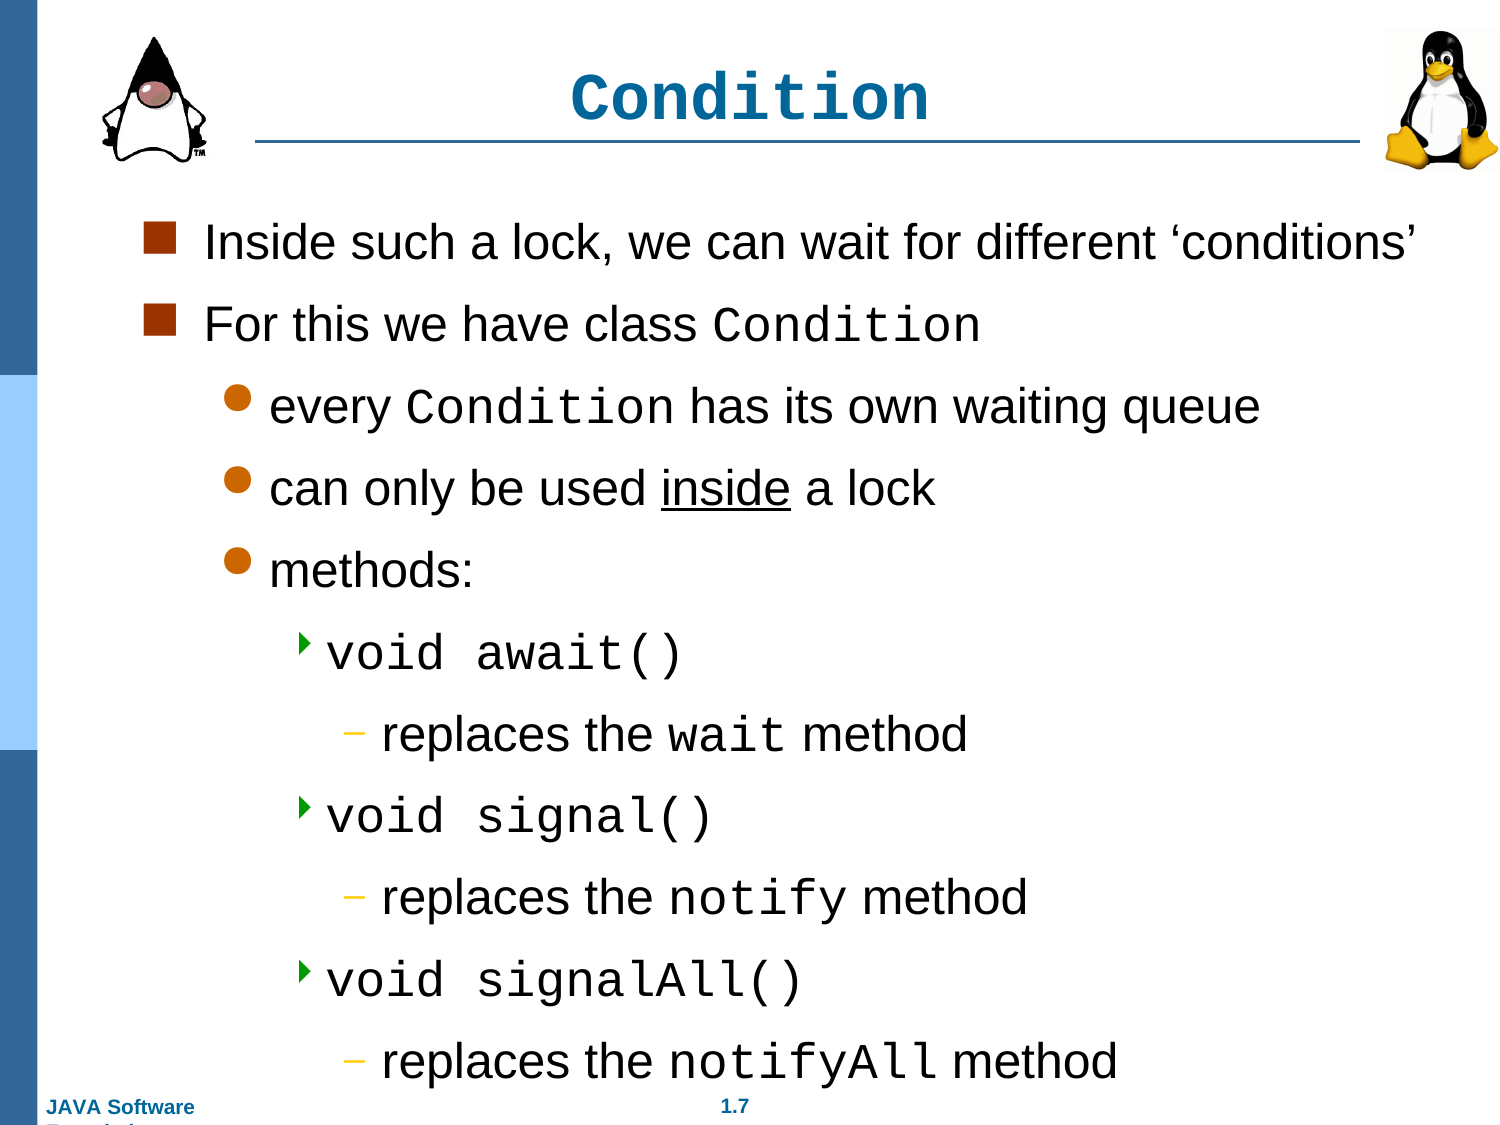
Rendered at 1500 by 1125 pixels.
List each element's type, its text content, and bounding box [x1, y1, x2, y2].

title Condition [75, 45, 1426, 141]
picture [54, 0, 255, 200]
picture [1383, 28, 1500, 173]
list Inside such a lock, we can wait for different ‘conditions’ For this we have class Condition every Condition has its own waiting queue can only be used inside a lock methods: void await() replaces the wait method void signal() replaces the notify method void signalAll() replaces the notifyAll method [132, 202, 1483, 1125]
